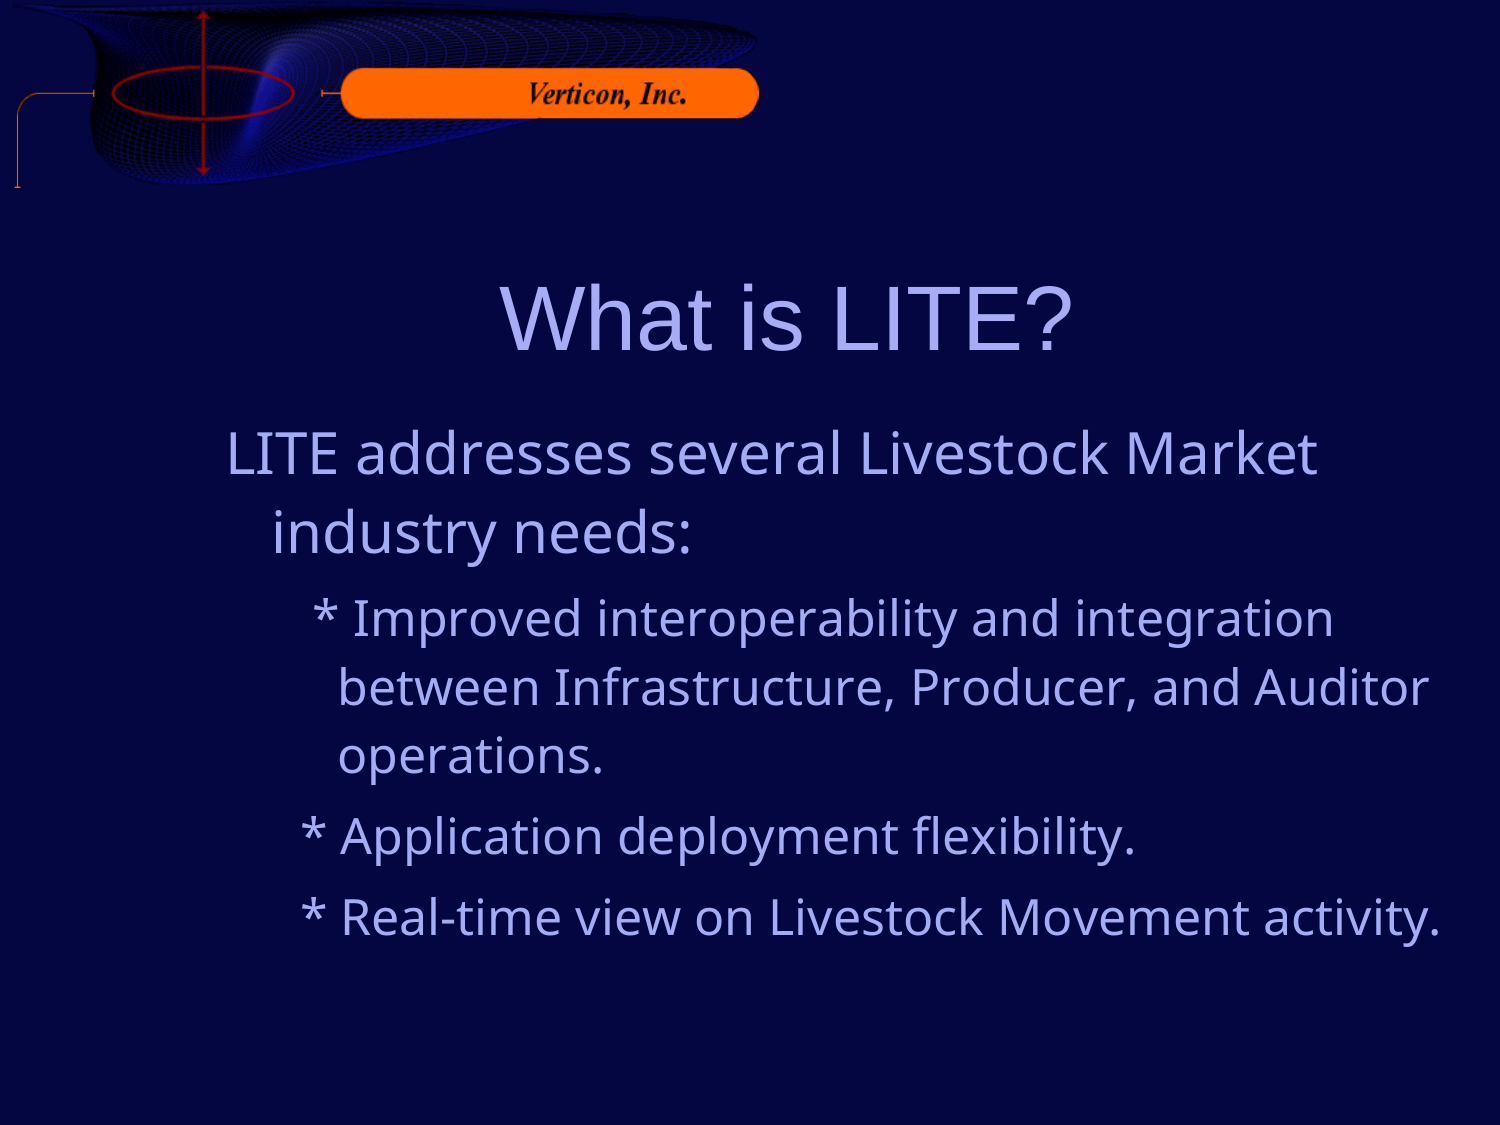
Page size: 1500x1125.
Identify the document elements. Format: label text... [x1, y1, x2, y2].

list LITE addresses several Livestock Market industry needs: * Improved interoperability and integration between Infrastructure, Producer, and Auditor operations. * Application deployment flexibility. * Real-time view on Livestock Movement activity. [150, 412, 1463, 1052]
title What is LITE? [112, 232, 1463, 406]
picture [8, 0, 759, 188]
